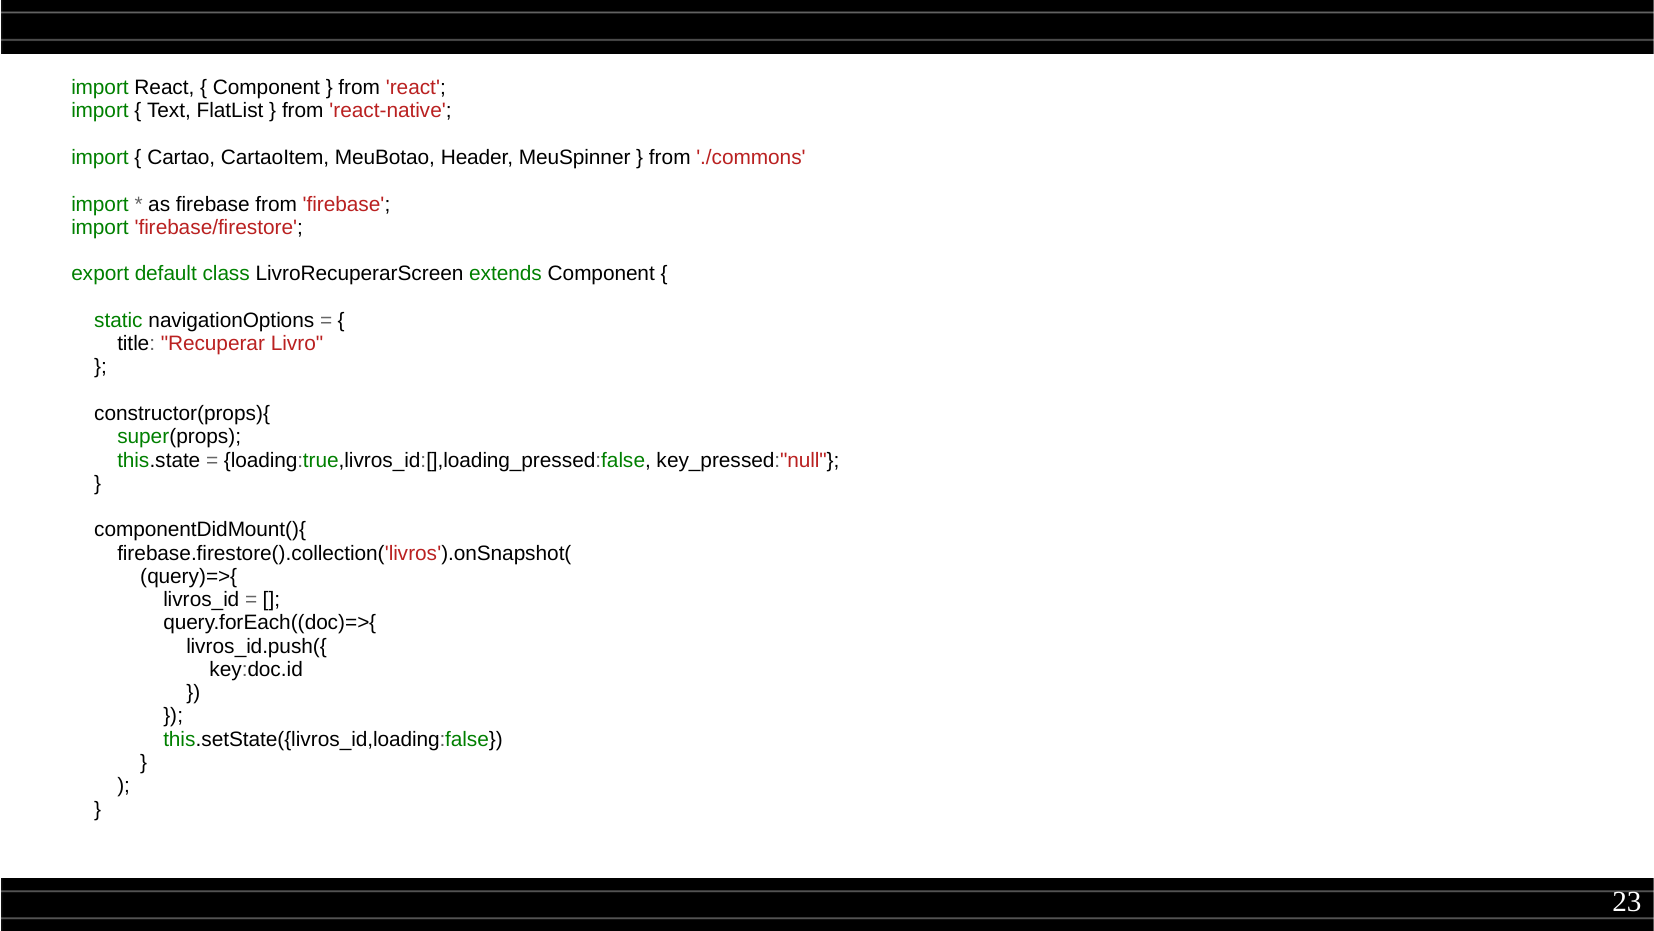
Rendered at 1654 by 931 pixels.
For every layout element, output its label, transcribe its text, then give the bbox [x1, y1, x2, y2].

picture [1, 878, 1654, 931]
text_box import React, { Component } from 'react'; import { Text, FlatList } from 'react-native'; import { Cartao, CartaoItem, MeuBotao, Header, MeuSpinner } from './commons' import * as firebase from 'firebase'; import 'firebase/firestore'; export default class LivroRecuperarScreen extends Component { static navigationOptions = { title: "Recuperar Livro" }; constructor(props){ super(props); this.state = {loading:true,livros_id:[],loading_pressed:false, key_pressed:"null"}; } componentDidMount(){ firebase.firestore().collection('livros').onSnapshot( (query)=>{ livros_id = []; query.forEach((doc)=>{ livros_id.push({ key:doc.id }) }); this.setState({livros_id,loading:false}) } ); } [56, 68, 1201, 852]
picture [1, 0, 1654, 54]
